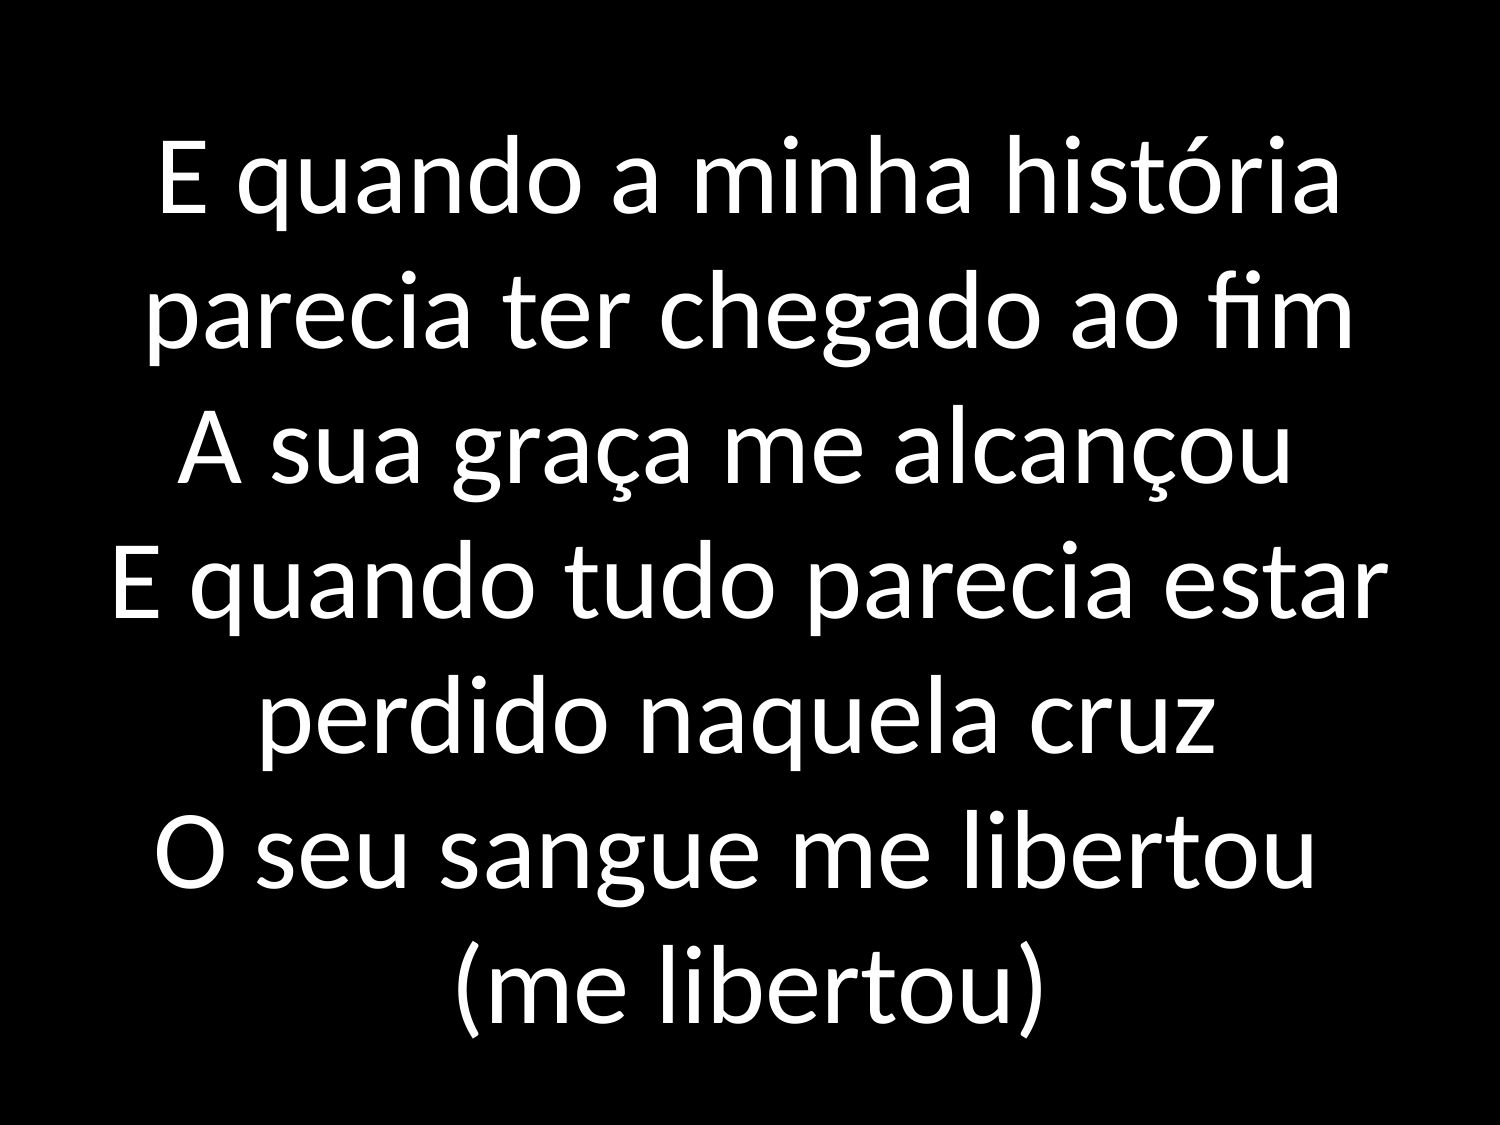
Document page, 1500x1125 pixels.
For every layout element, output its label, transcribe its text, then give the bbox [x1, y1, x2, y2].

title E quando a minha história parecia ter chegado ao fim A sua graça me alcançou E quando tudo parecia estar perdido naquela cruz O seu sangue me libertou (me libertou) [23, 45, 1477, 1102]
